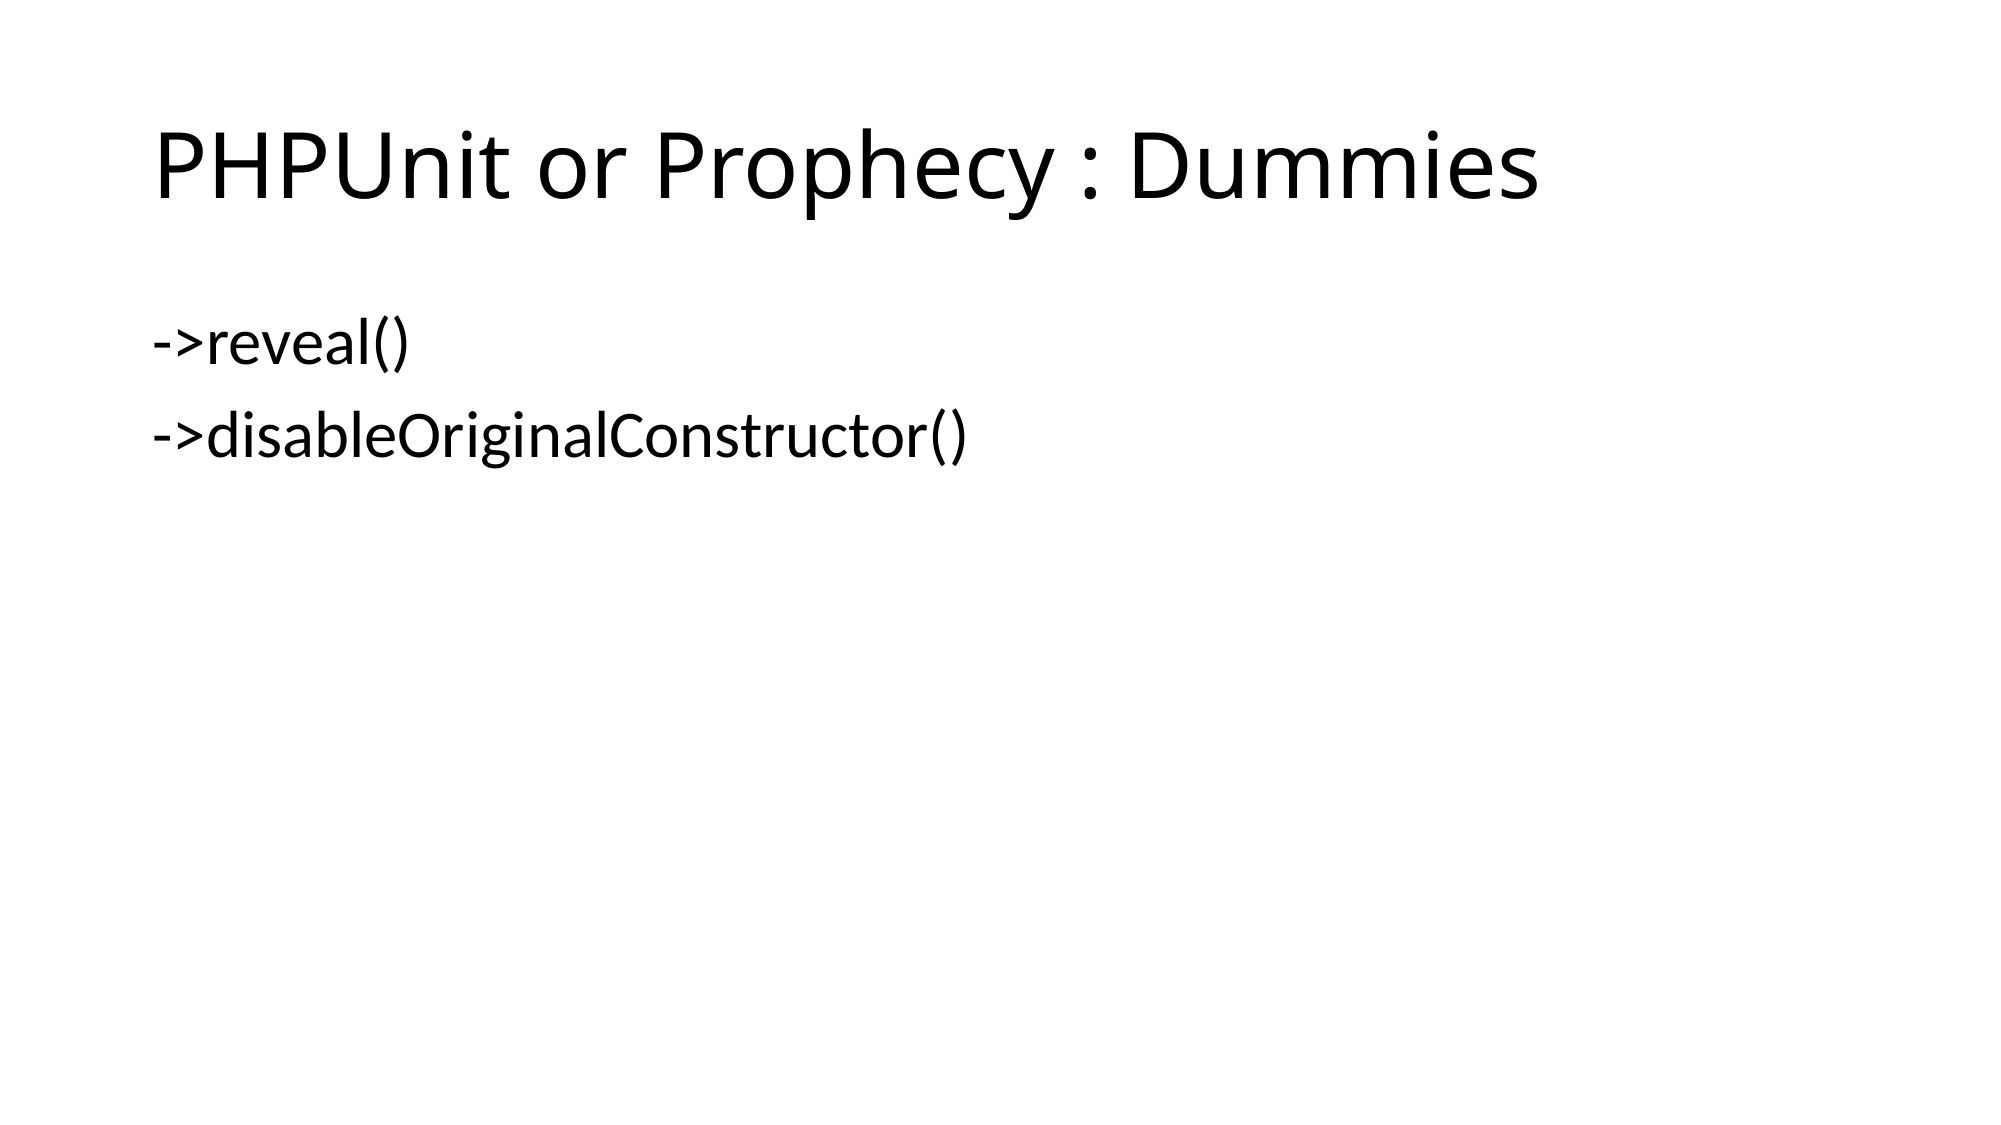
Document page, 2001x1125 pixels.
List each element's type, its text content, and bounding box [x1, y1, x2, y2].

list ->reveal() ->disableOriginalConstructor() [137, 299, 1863, 1014]
title PHPUnit or Prophecy : Dummies [137, 59, 1863, 278]
